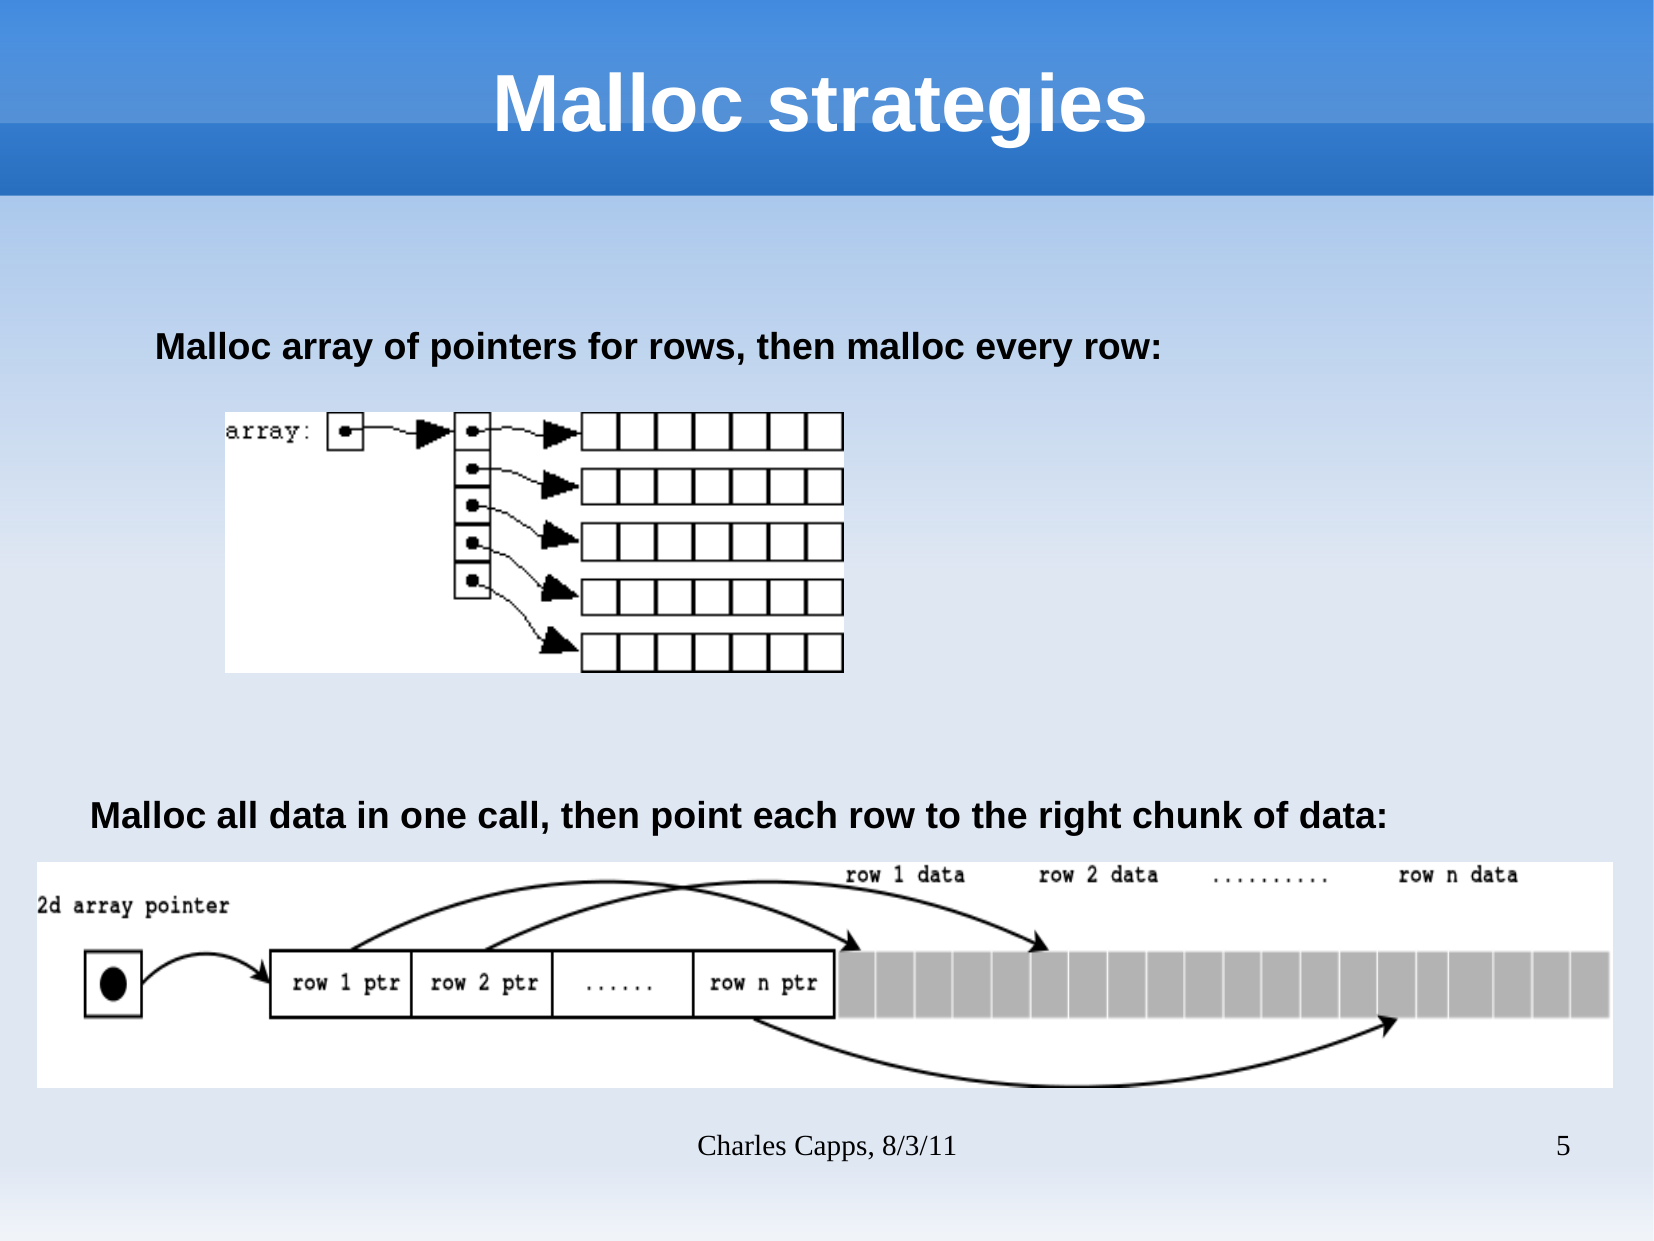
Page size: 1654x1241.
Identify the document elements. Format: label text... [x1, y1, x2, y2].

text_box Malloc array of pointers for rows, then malloc every row: [140, 318, 1179, 376]
text_box Malloc all data in one call, then point each row to the right chunk of data: [75, 787, 1405, 845]
picture [0, 0, 1654, 1241]
title Malloc strategies [76, 0, 1565, 208]
